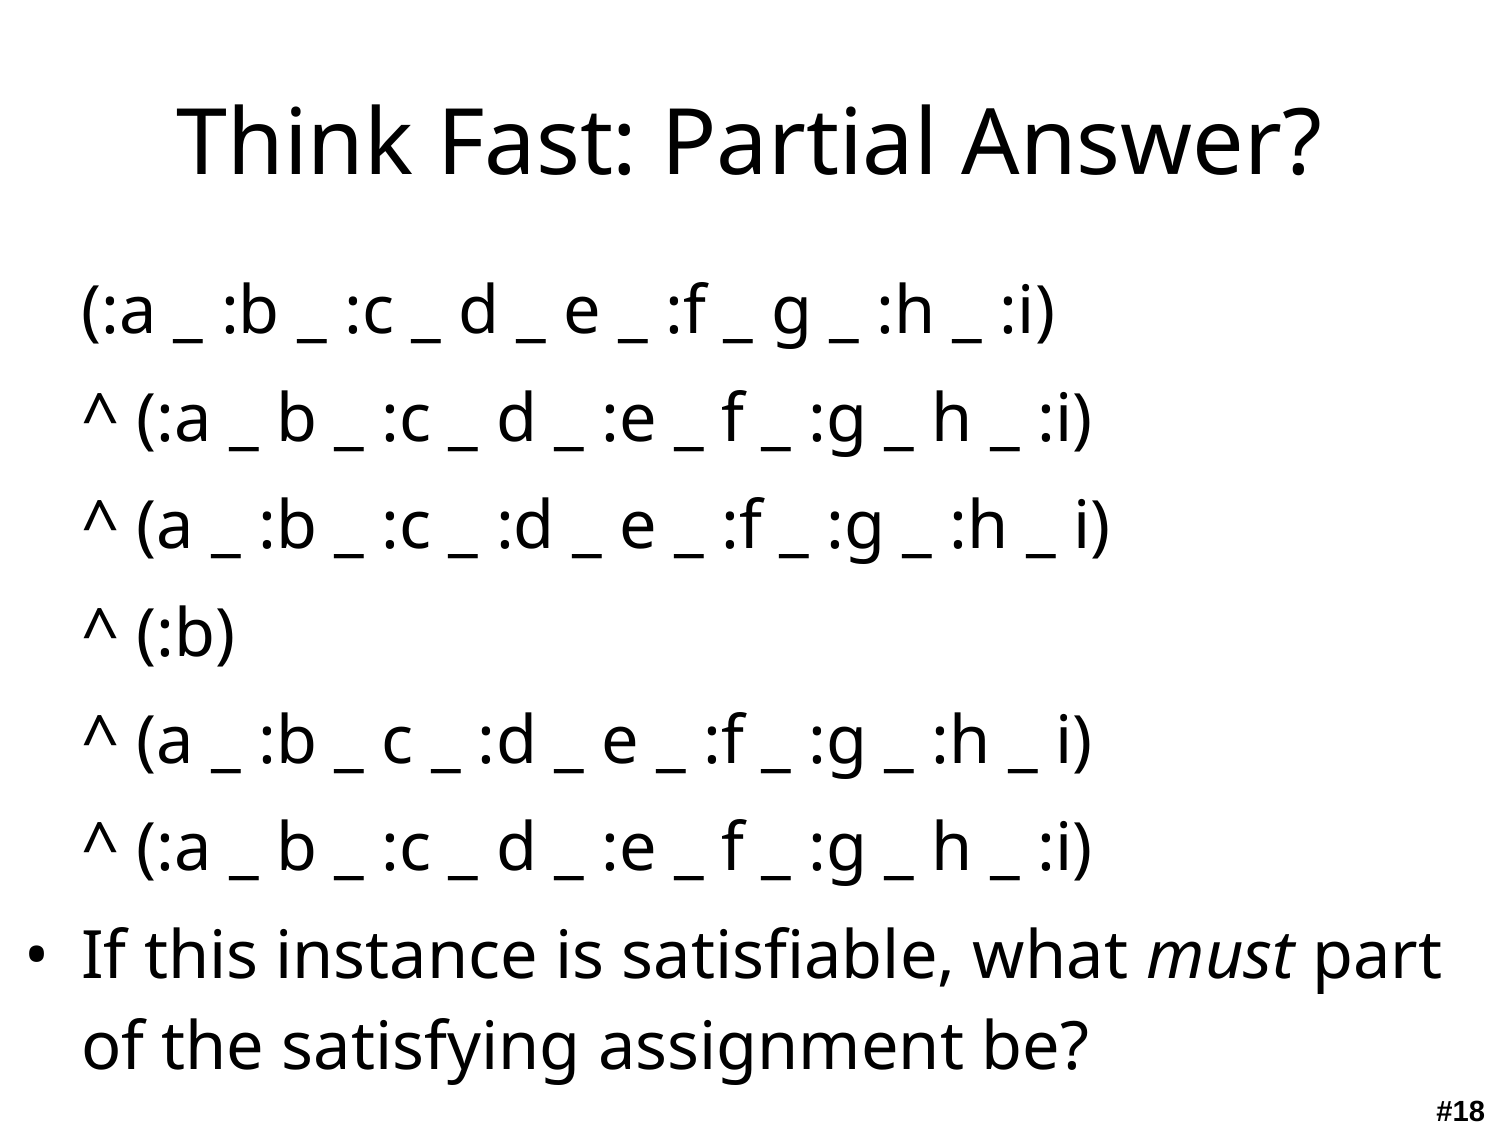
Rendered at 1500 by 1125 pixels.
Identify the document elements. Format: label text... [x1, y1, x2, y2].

list (:a _ :b _ :c _ d _ e _ :f _ g _ :h _ :i) ^ (:a _ b _ :c _ d _ :e _ f _ :g _ h _ :i) ^ (a _ :b _ :c _ :d _ e _ :f _ :g _ :h _ i) ^ (:b) ^ (a _ :b _ c _ :d _ e _ :f _ :g _ :h _ i) ^ (:a _ b _ :c _ d _ :e _ f _ :g _ h _ :i) If this instance is satisfiable, what must part of the satisfying assignment be? [24, 262, 1476, 1101]
title Think Fast: Partial Answer? [24, 45, 1476, 233]
